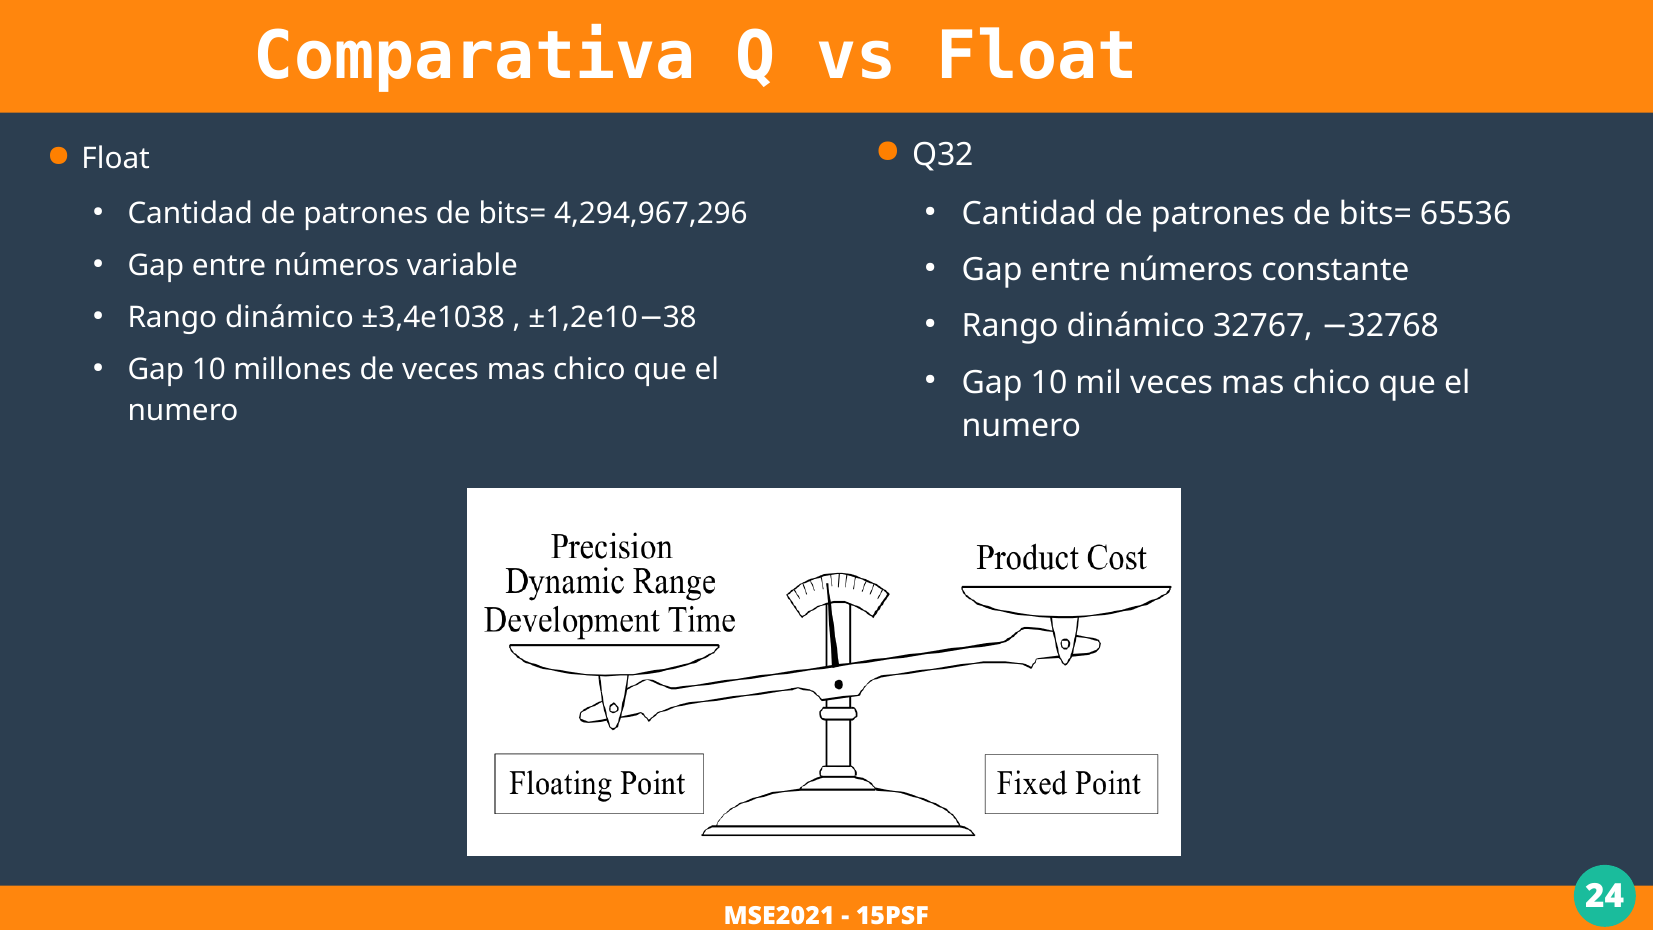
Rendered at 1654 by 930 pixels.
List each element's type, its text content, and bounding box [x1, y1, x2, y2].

title Comparativa Q vs Float [253, 16, 1653, 113]
list Q32 Cantidad de patrones de bits= 65536 Gap entre números constante Rango dinámico 32767, −32768 Gap 10 mil veces mas chico que el numero [862, 131, 1583, 450]
list Float Cantidad de patrones de bits= 4,294,967,296 Gap entre números variable Rango dinámico ±3,4e1038 , ±1,2e10−38 Gap 10 millones de veces mas chico que el numero [35, 137, 751, 456]
picture [467, 488, 1181, 856]
